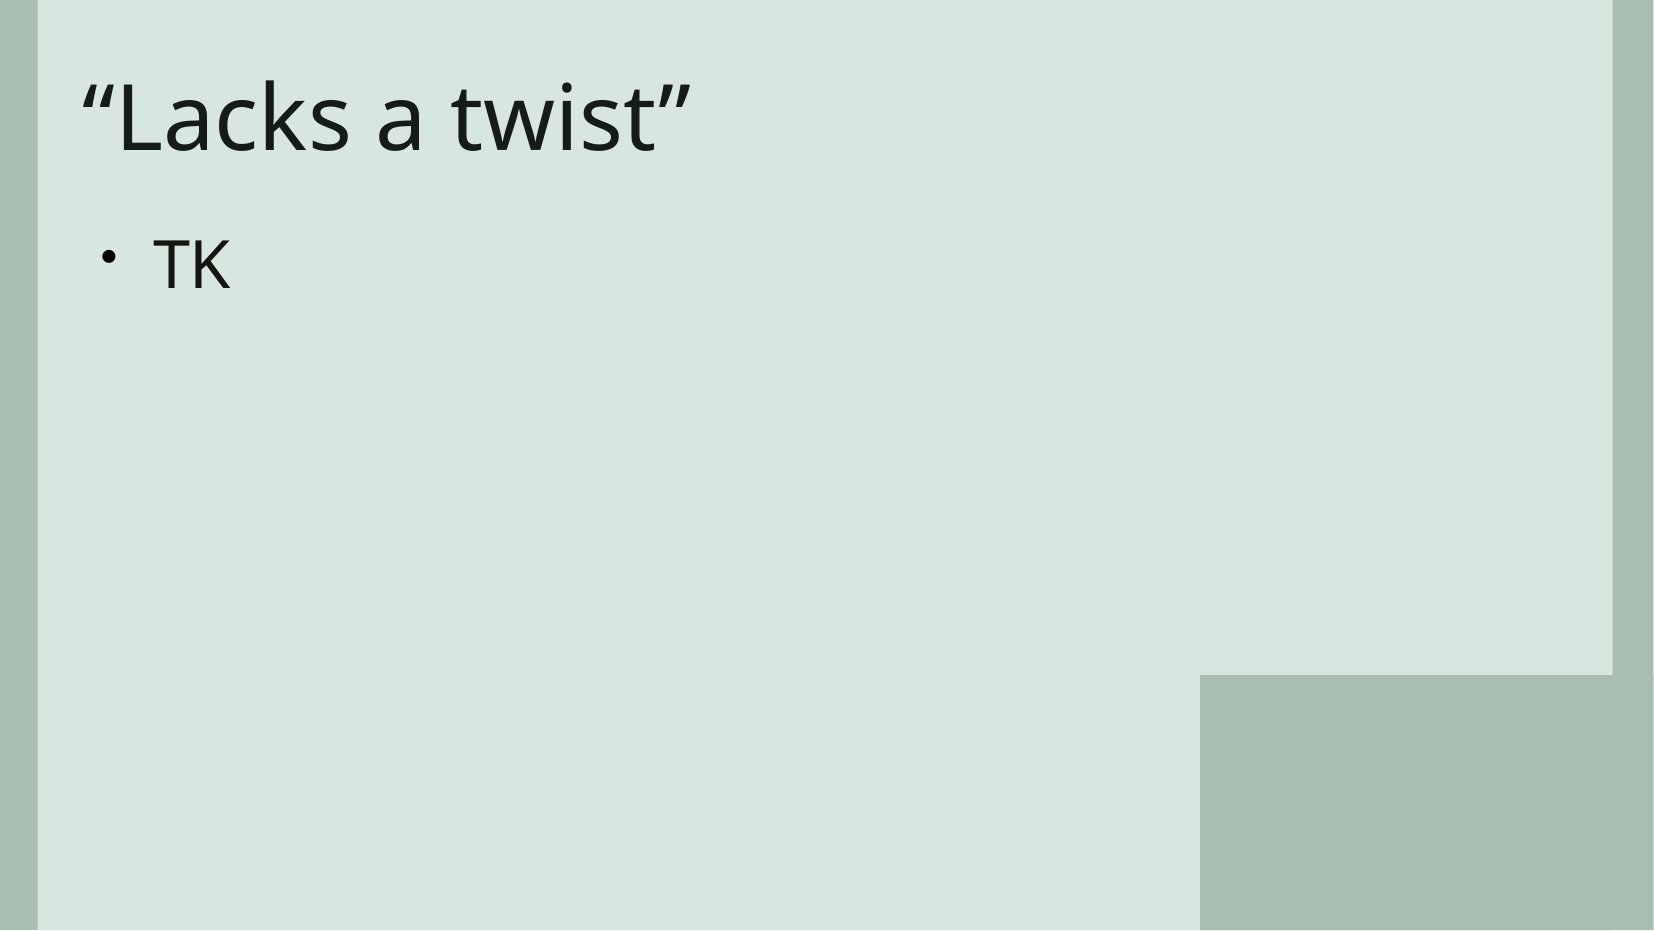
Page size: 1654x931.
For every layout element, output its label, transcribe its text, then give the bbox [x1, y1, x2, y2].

list TK [82, 217, 1351, 758]
title “Lacks a twist” [82, 37, 1576, 193]
